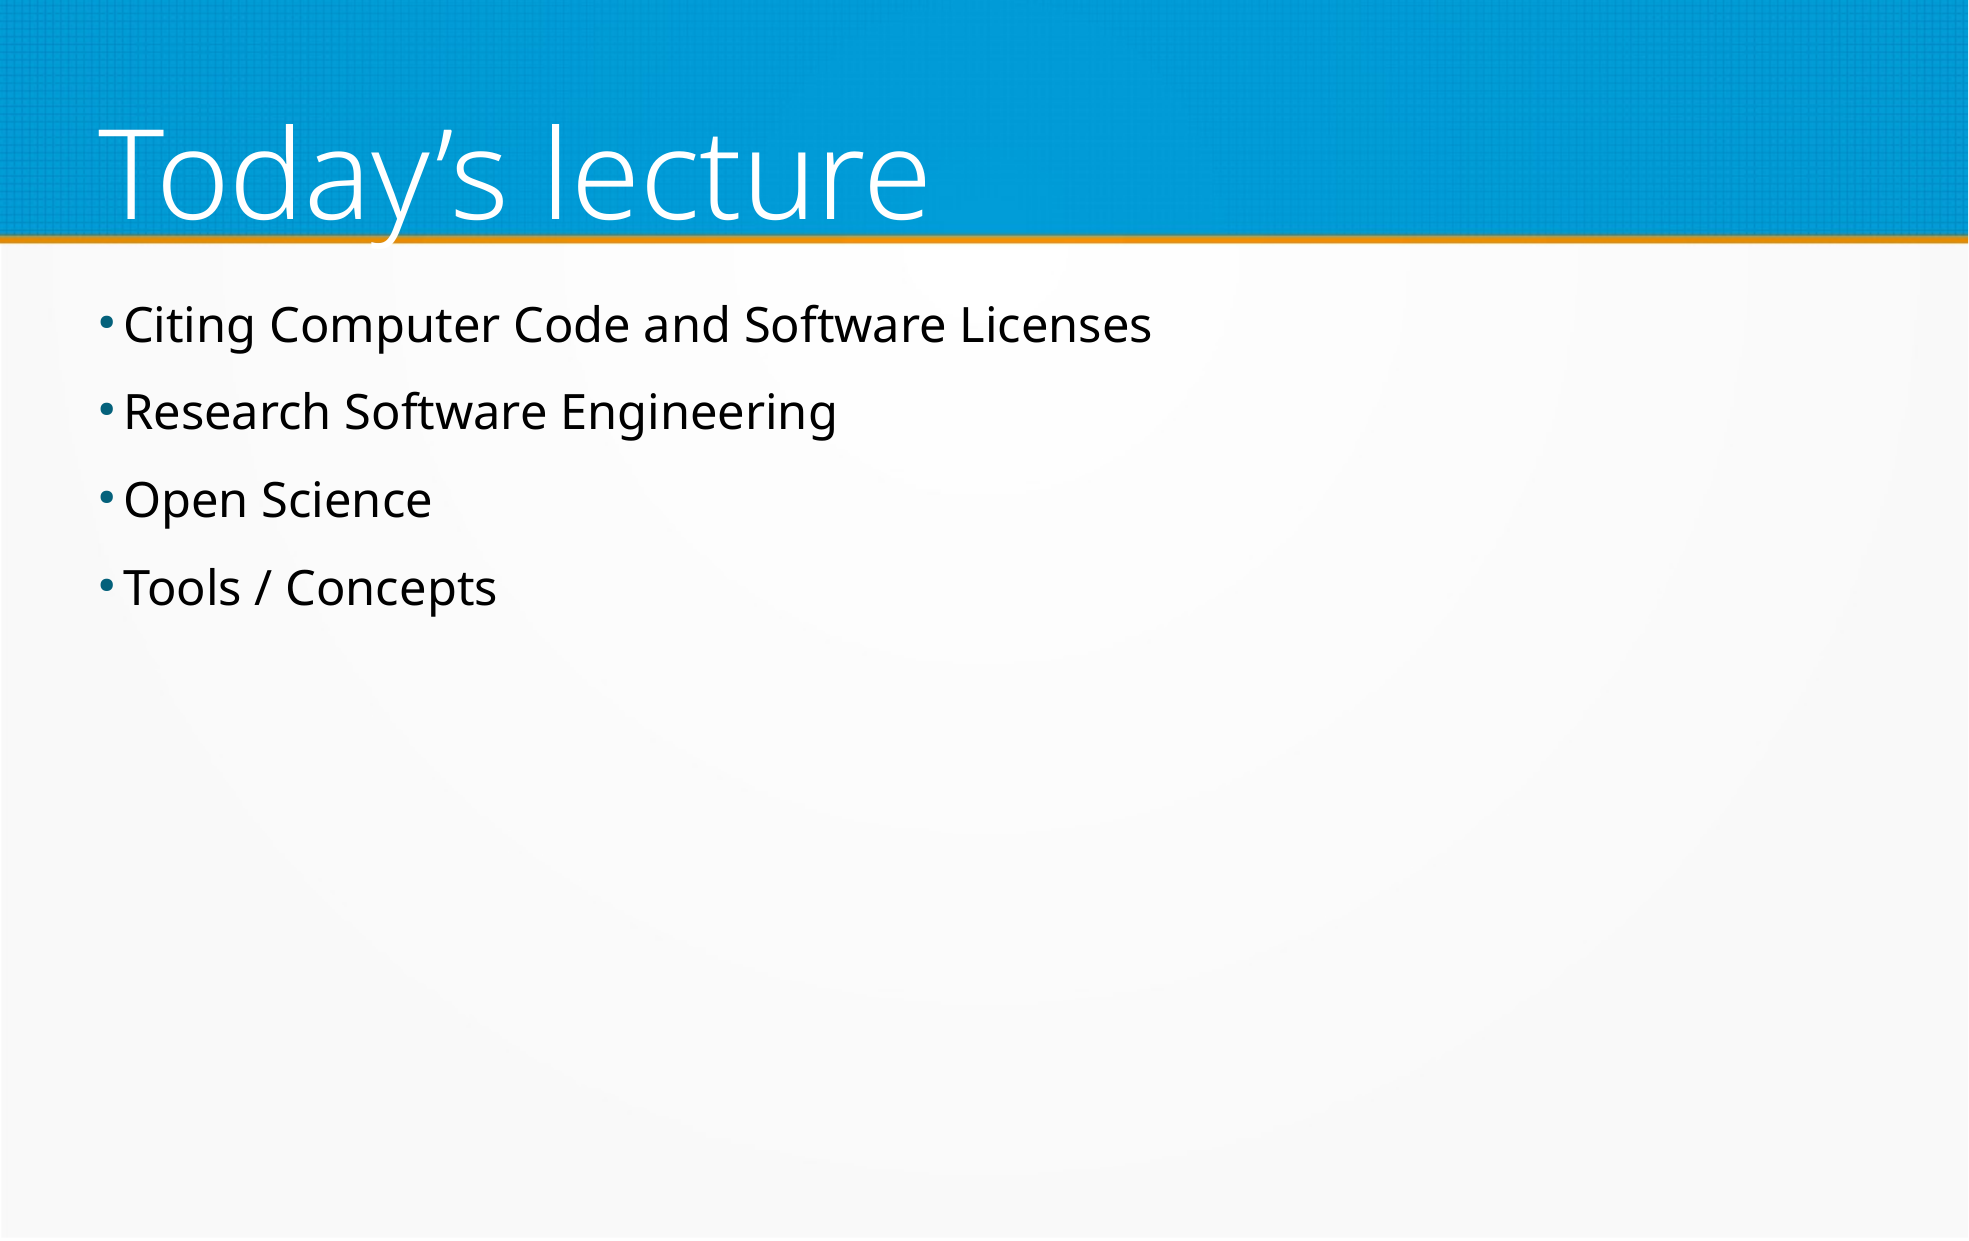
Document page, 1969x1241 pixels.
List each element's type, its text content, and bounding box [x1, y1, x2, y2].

picture [0, 233, 1969, 1241]
title Today’s lecture [98, 49, 1870, 257]
list Citing Computer Code and Software Licenses Research Software Engineering Open Science Tools / Concepts [98, 290, 1870, 1156]
